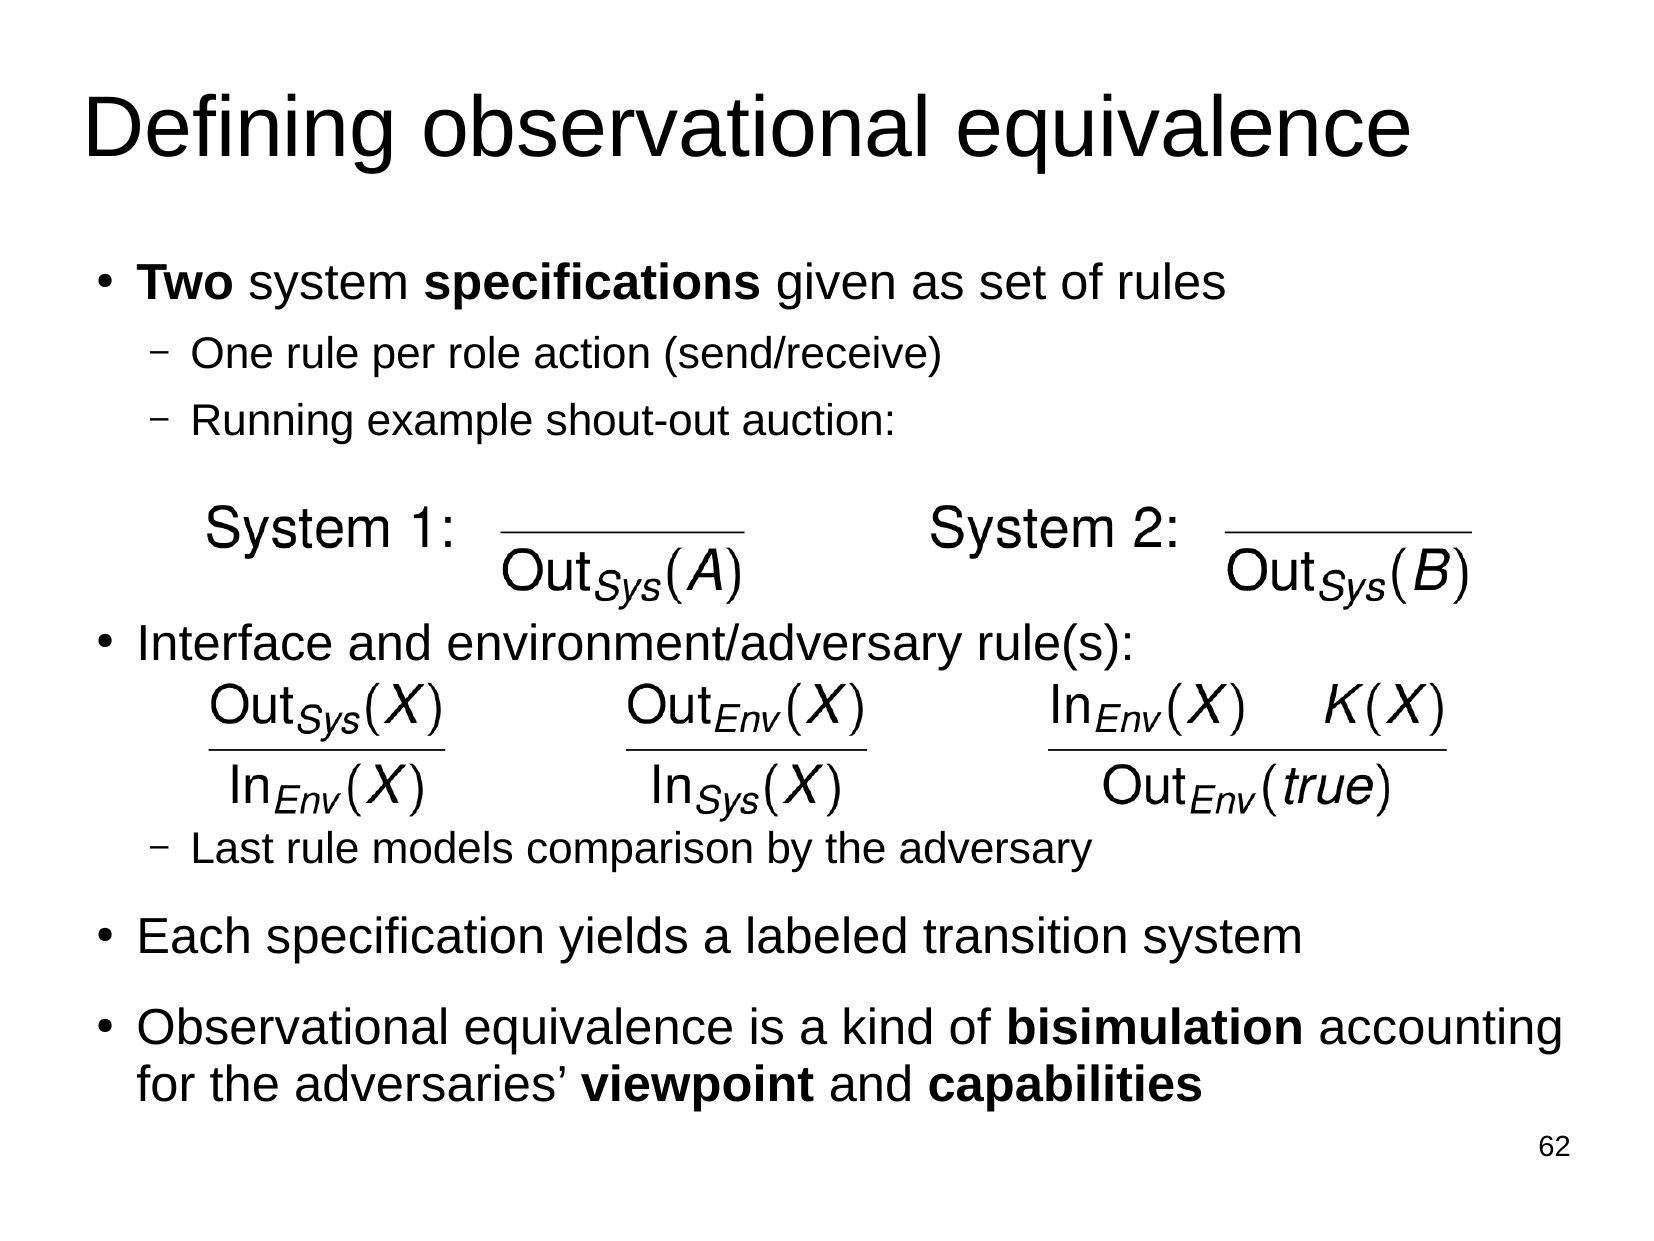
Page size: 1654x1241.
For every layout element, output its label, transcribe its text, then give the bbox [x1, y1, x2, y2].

picture [189, 675, 1467, 829]
list Two system specifications given as set of rules One rule per role action (send/receive) Running example shout-out auction: Interface and environment/adversary rule(s): Last rule models comparison by the adversary Each specification yields a labeled transition system Observational equivalence is a kind of bisimulation accounting for the adversaries’ viewpoint and capabilities [82, 253, 1571, 1118]
title Defining observational equivalence [82, 49, 1571, 204]
picture [172, 469, 1519, 622]
